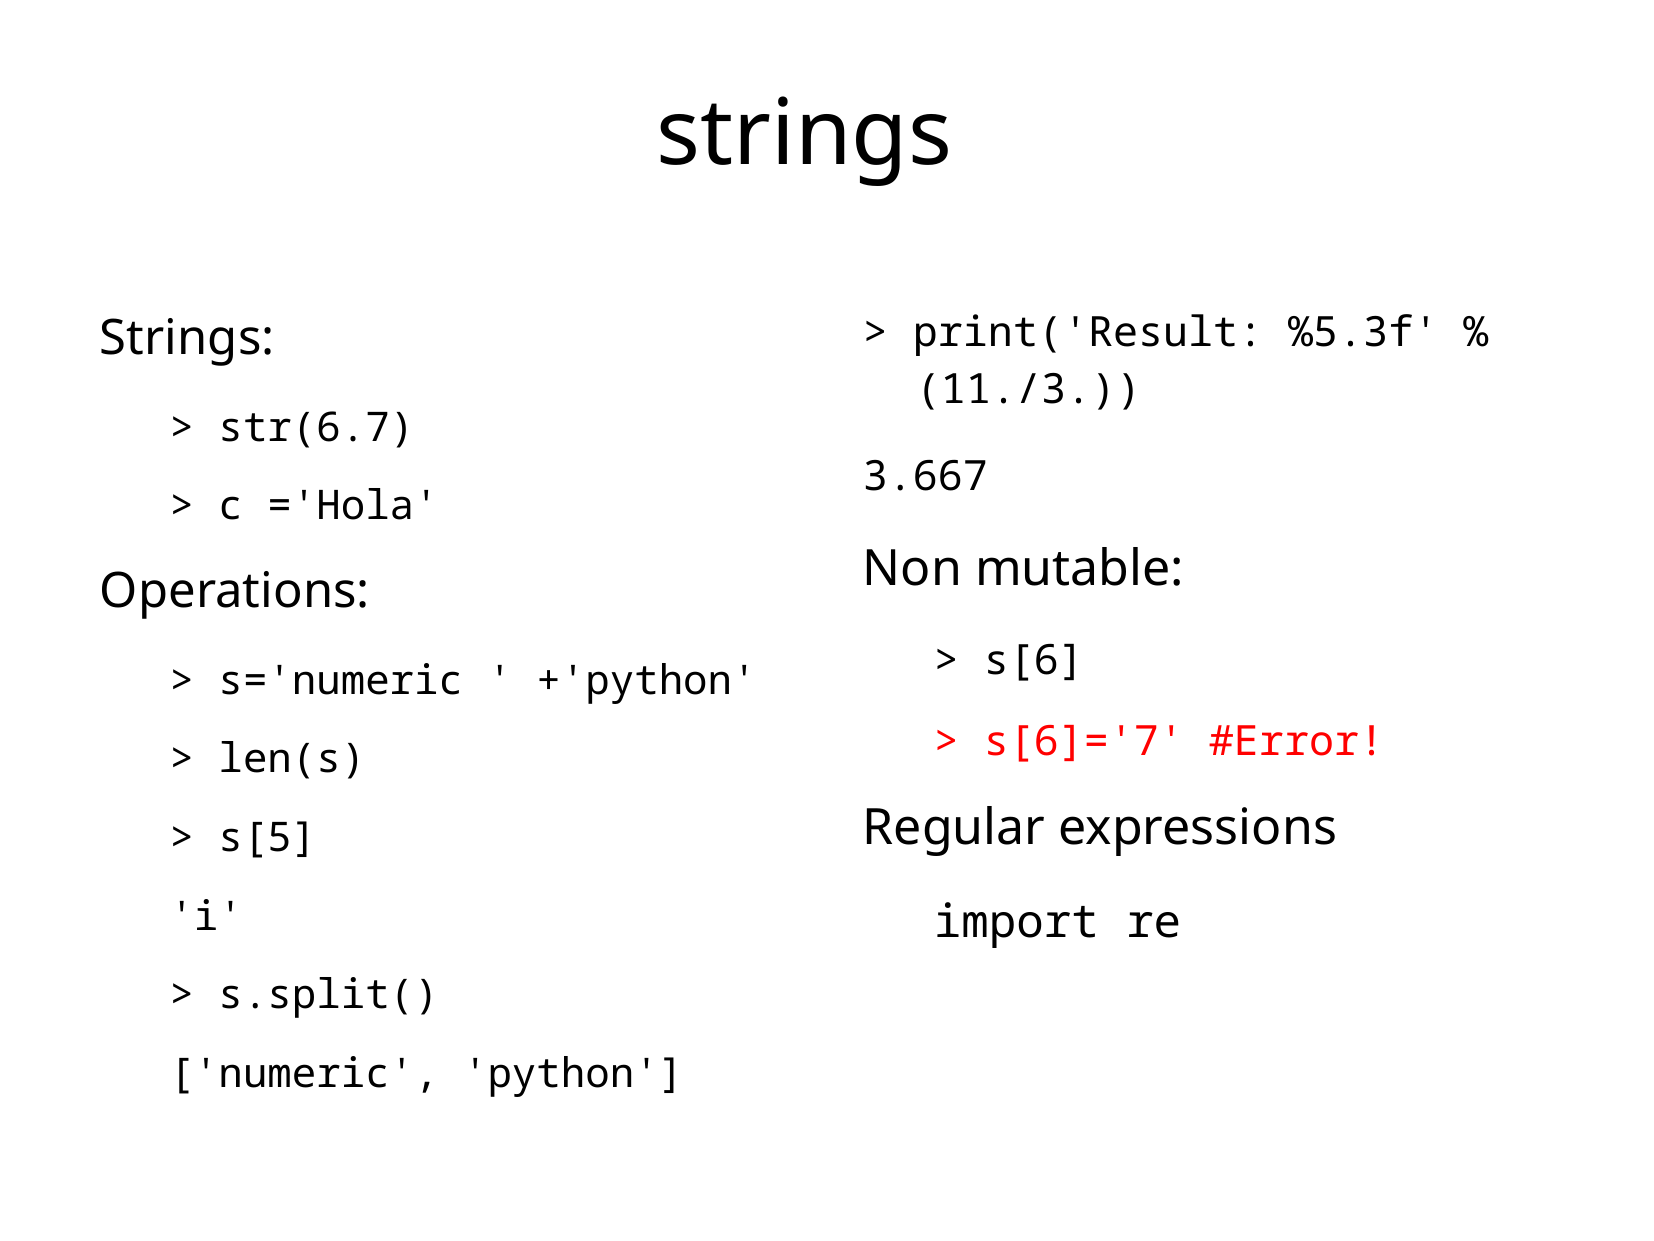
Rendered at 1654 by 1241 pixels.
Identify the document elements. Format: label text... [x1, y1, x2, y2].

list > print('Result: %5.3f' % (11./3.)) 3.667 Non mutable: > s[6] > s[6]='7' #Error! Regular expressions import re [845, 302, 1606, 1106]
list Strings: > str(6.7) > c ='Hola' Operations: > s='numeric ' +'python' > len(s) > s[5] 'i' > s.split() ['numeric', 'python'] [82, 302, 809, 1106]
title strings [79, 25, 1531, 233]
